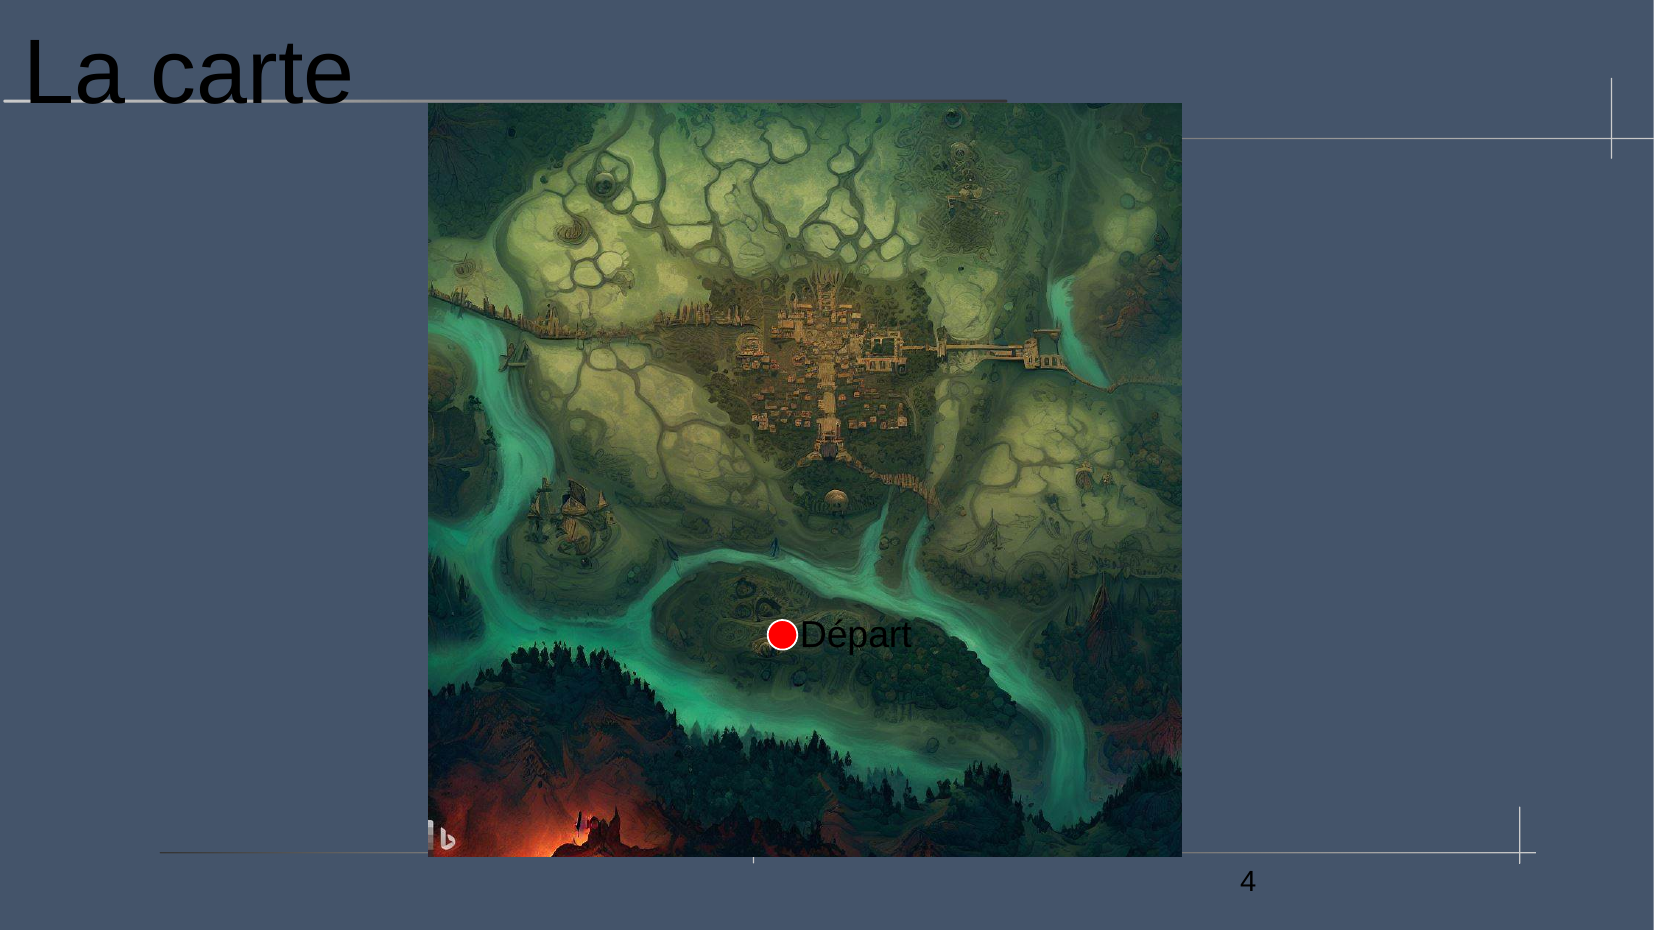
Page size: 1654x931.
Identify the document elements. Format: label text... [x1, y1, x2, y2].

text_box [1240, 862, 1506, 930]
picture [428, 103, 1182, 857]
text_box Départ [767, 620, 798, 650]
title La carte [23, 11, 1589, 119]
